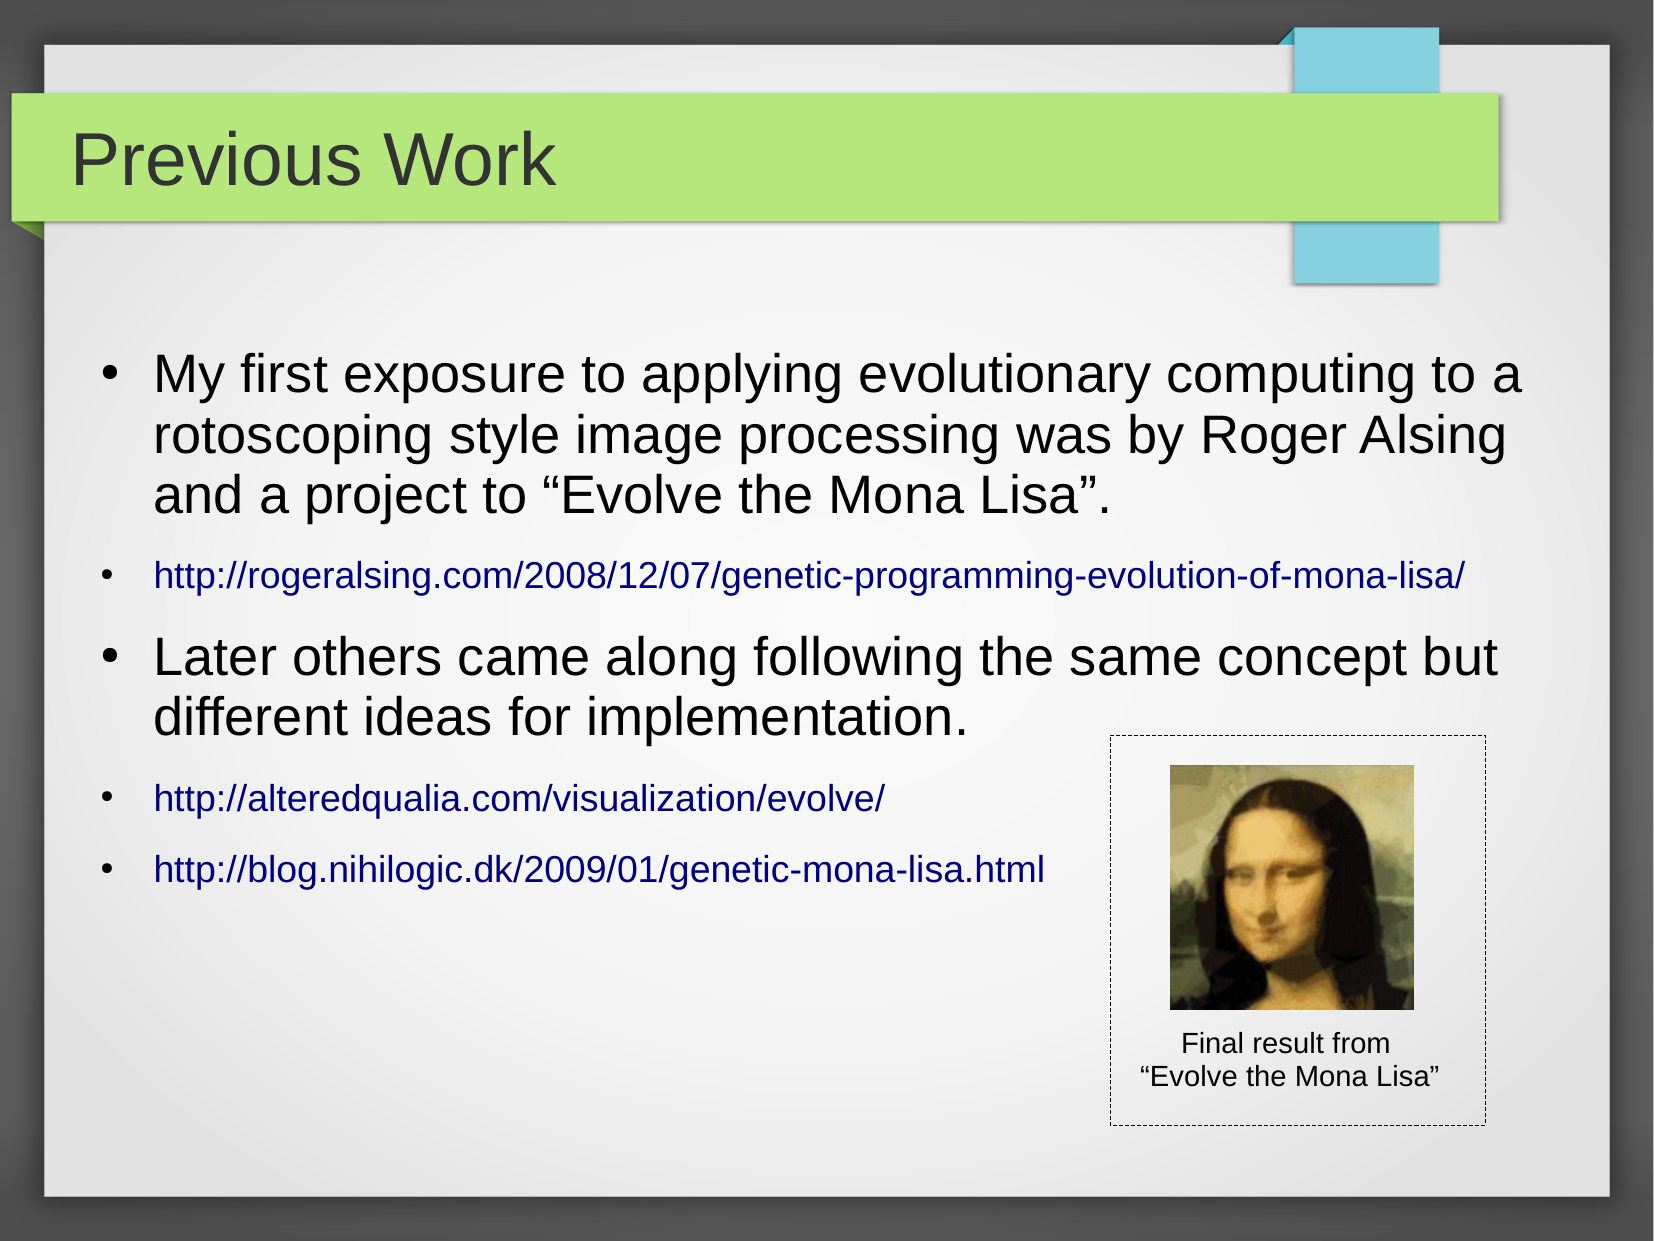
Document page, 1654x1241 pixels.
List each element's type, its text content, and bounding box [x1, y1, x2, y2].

list My first exposure to applying evolutionary computing to a rotoscoping style image processing was by Roger Alsing and a project to “Evolve the Mona Lisa”. http://rogeralsing.com/2008/12/07/genetic-programming-evolution-of-mona-lisa/ Later others came along following the same concept but different ideas for implementation. http://alteredqualia.com/visualization/evolve/ http://blog.nihilogic.dk/2009/01/genetic-mona-lisa.html [82, 343, 1538, 1063]
text_box Final result from “Evolve the Mona Lisa” [1125, 1020, 1455, 1101]
title Previous Work [70, 106, 1229, 213]
picture [0, 0, 1654, 1241]
